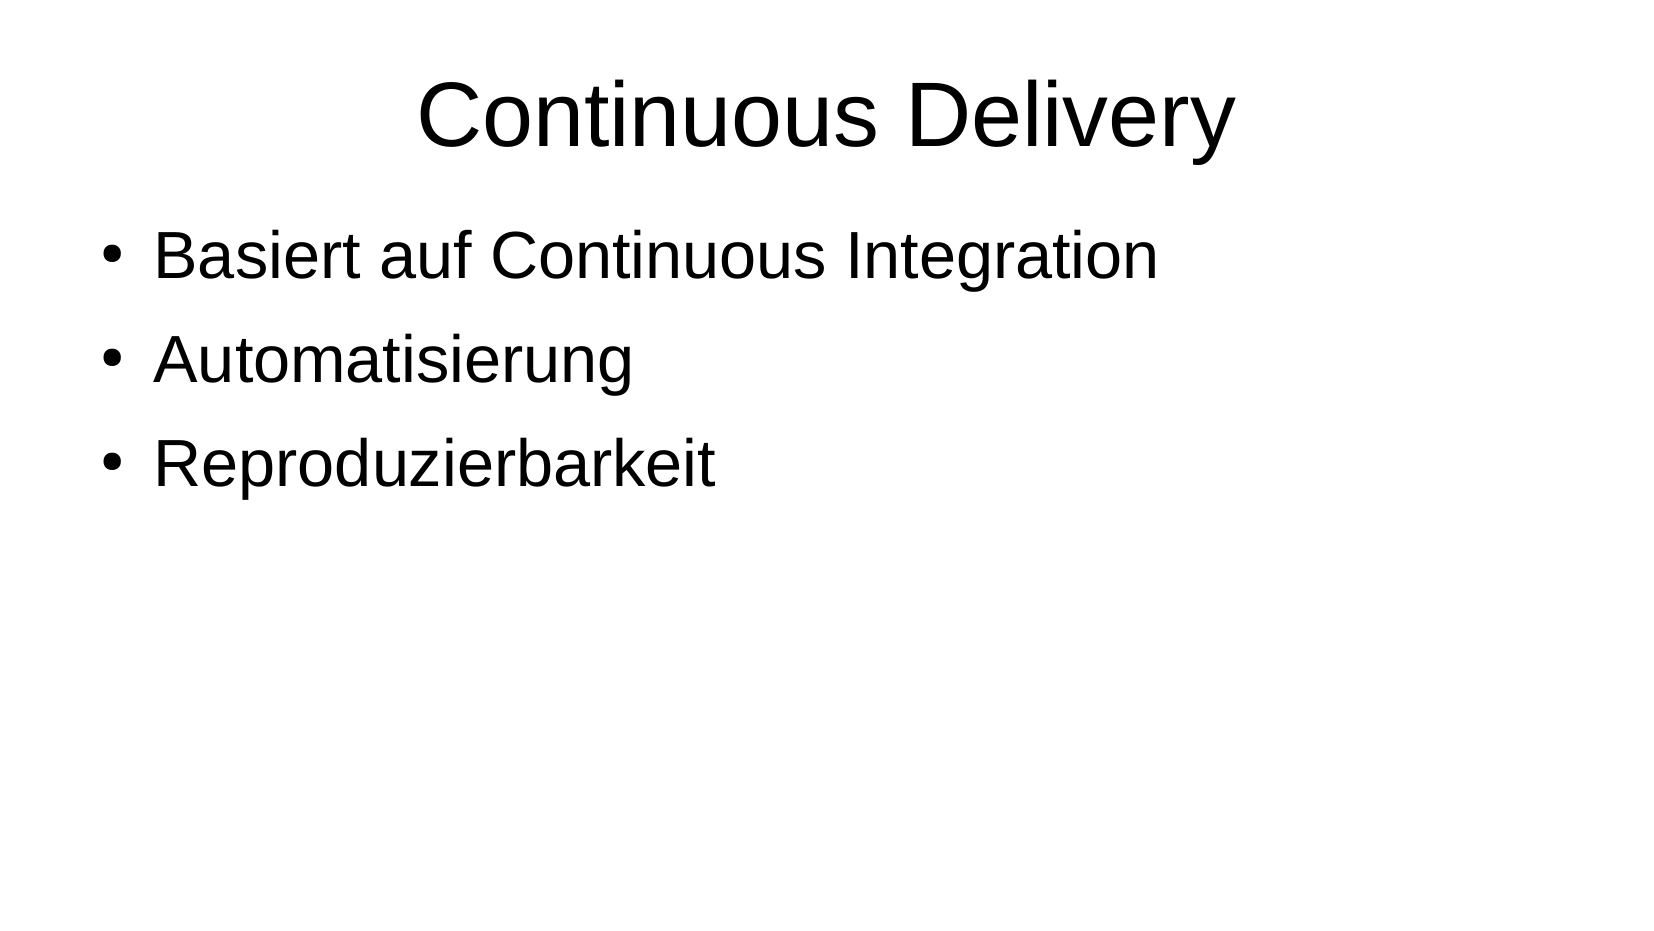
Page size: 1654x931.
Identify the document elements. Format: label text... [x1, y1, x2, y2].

title Continuous Delivery [82, 37, 1571, 193]
list Basiert auf Continuous Integration Automatisierung Reproduzierbarkeit [82, 217, 1571, 758]
